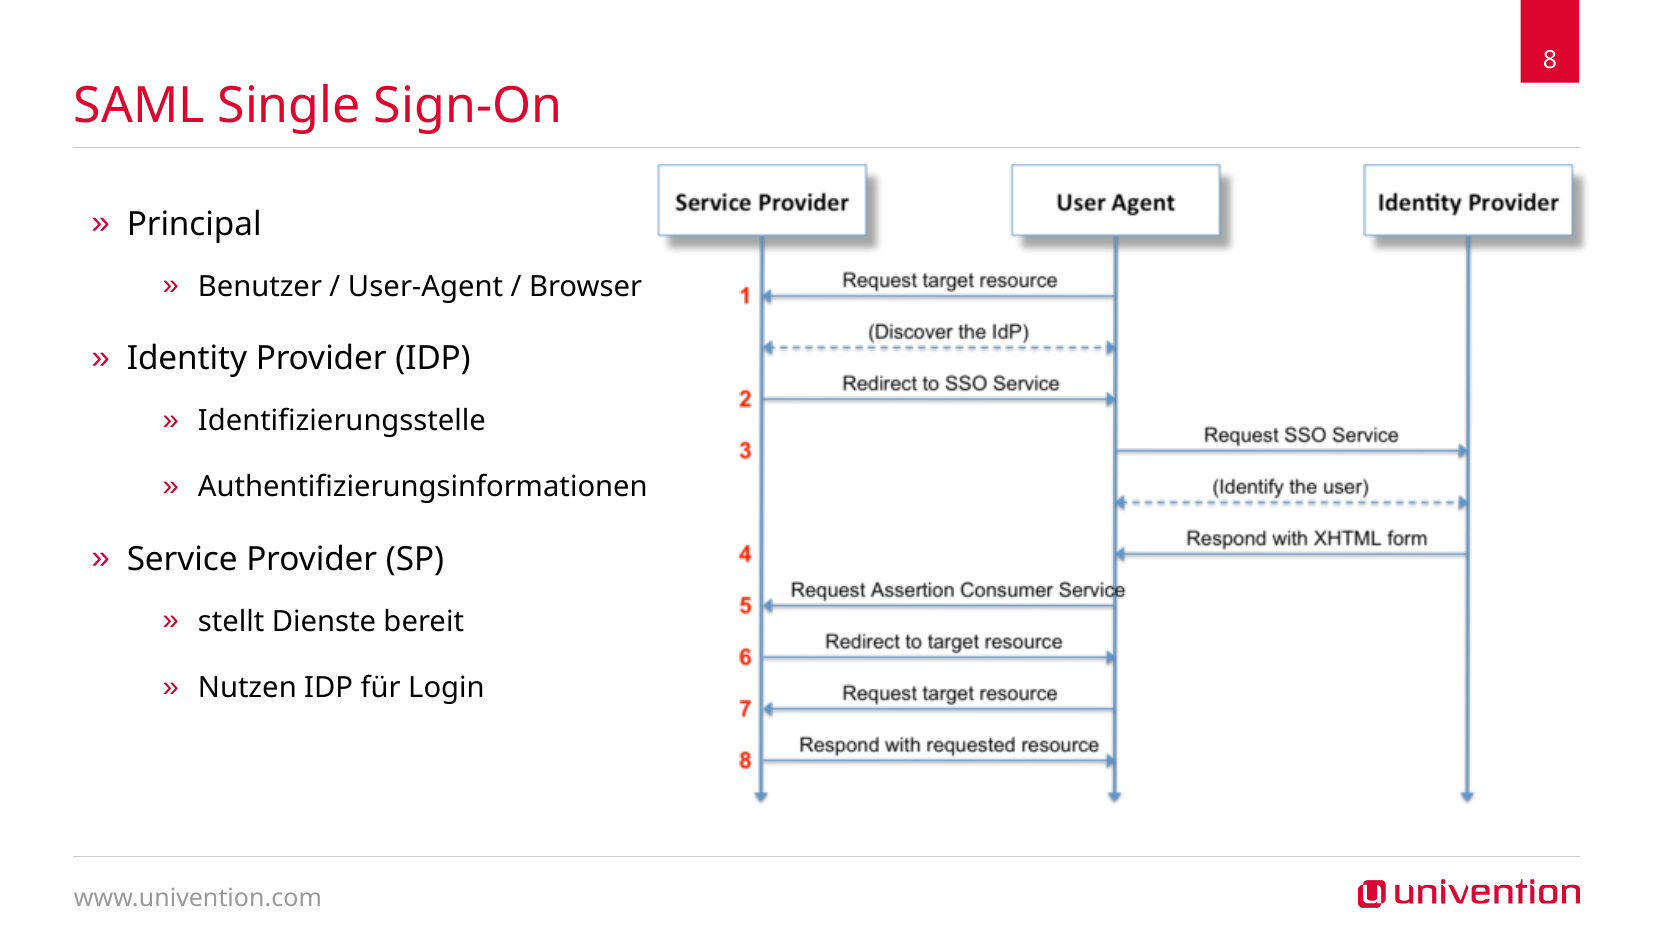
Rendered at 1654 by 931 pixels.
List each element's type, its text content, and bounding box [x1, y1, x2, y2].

picture [657, 164, 1595, 827]
title SAML Single Sign-On [73, 59, 1580, 148]
list Principal Benutzer / User-Agent / Browser Identity Provider (IDP) Identifizierungsstelle Authentifizierungsinformationen Service Provider (SP) stellt Dienste bereit Nutzen IDP für Login [73, 177, 650, 768]
picture [1358, 879, 1580, 908]
